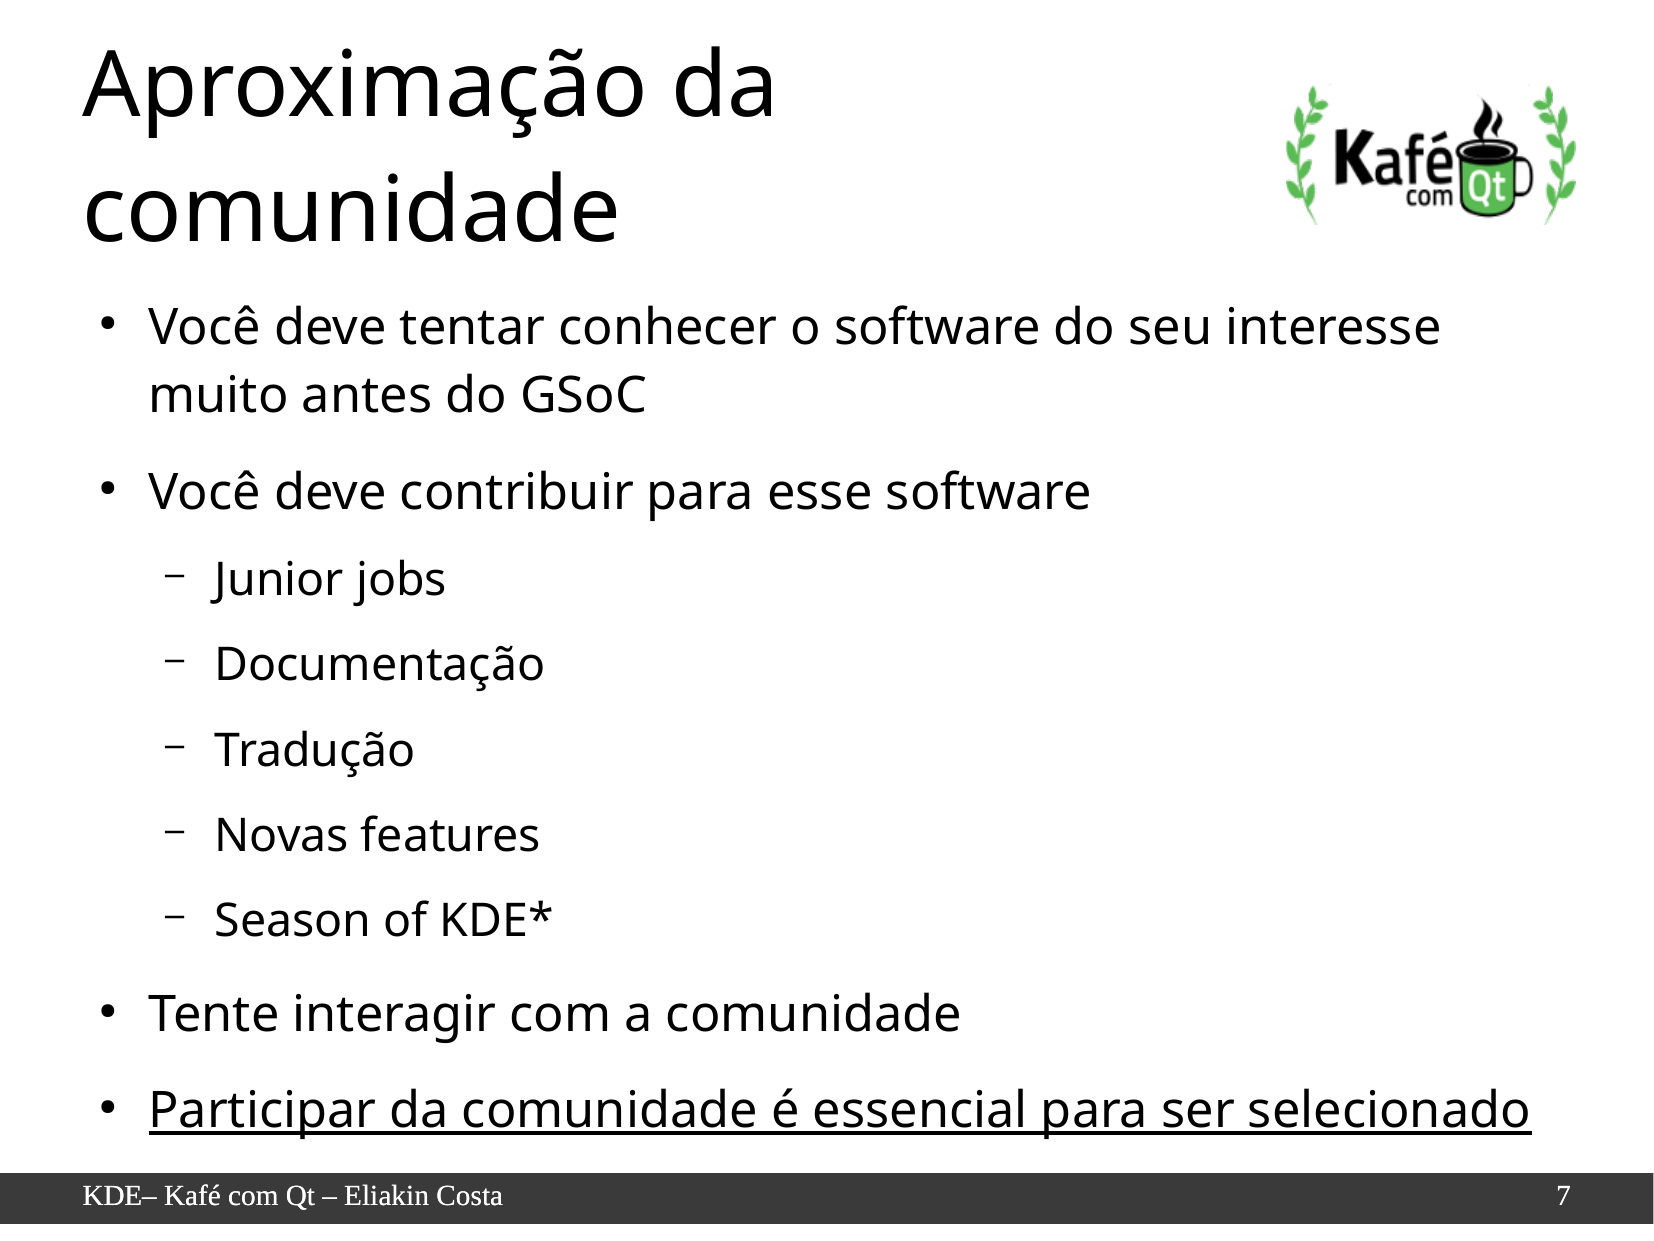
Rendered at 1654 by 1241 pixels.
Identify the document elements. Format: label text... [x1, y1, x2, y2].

picture [1286, 83, 1576, 225]
title Aproximação da comunidade [82, 30, 1276, 257]
list Você deve tentar conhecer o software do seu interesse muito antes do GSoC Você deve contribuir para esse software Junior jobs Documentação Tradução Novas features Season of KDE* Tente interagir com a comunidade Participar da comunidade é essencial para ser selecionado [82, 290, 1571, 1156]
